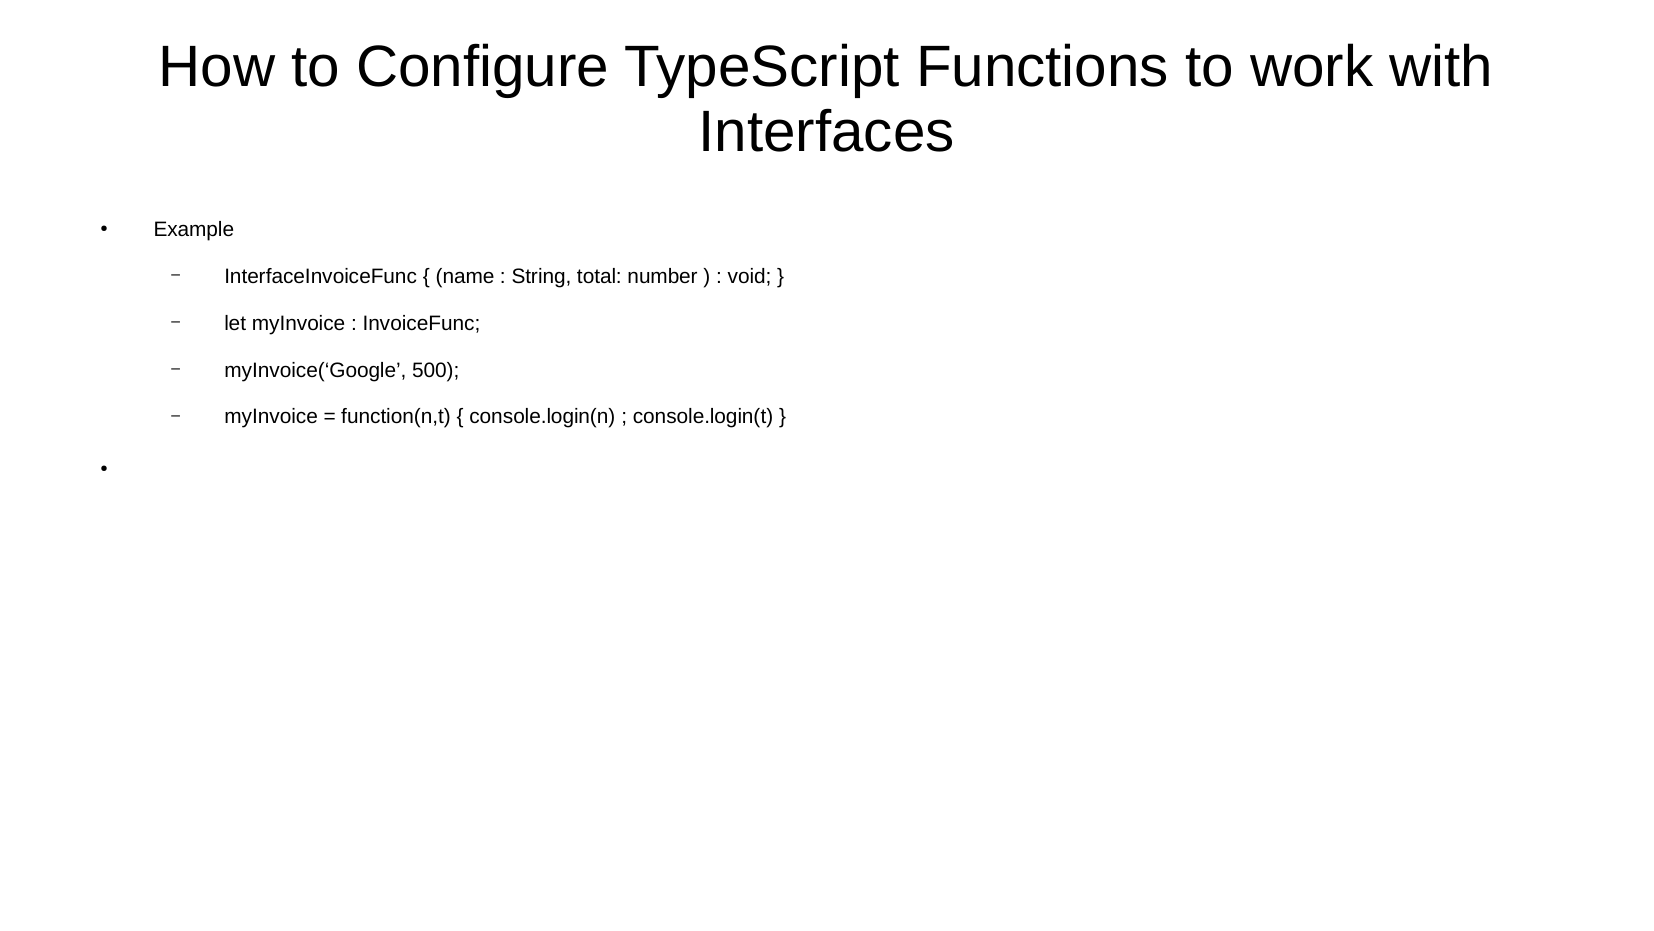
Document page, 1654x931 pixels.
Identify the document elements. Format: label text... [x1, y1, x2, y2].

title How to Configure TypeScript Functions to work with Interfaces [82, 33, 1571, 217]
list Example InterfaceInvoiceFunc { (name : String, total: number ) : void; } let myInvoice : InvoiceFunc; myInvoice(‘Google’, 500); myInvoice = function(n,t) { console.login(n) ; console.login(t) } [82, 217, 1576, 901]
